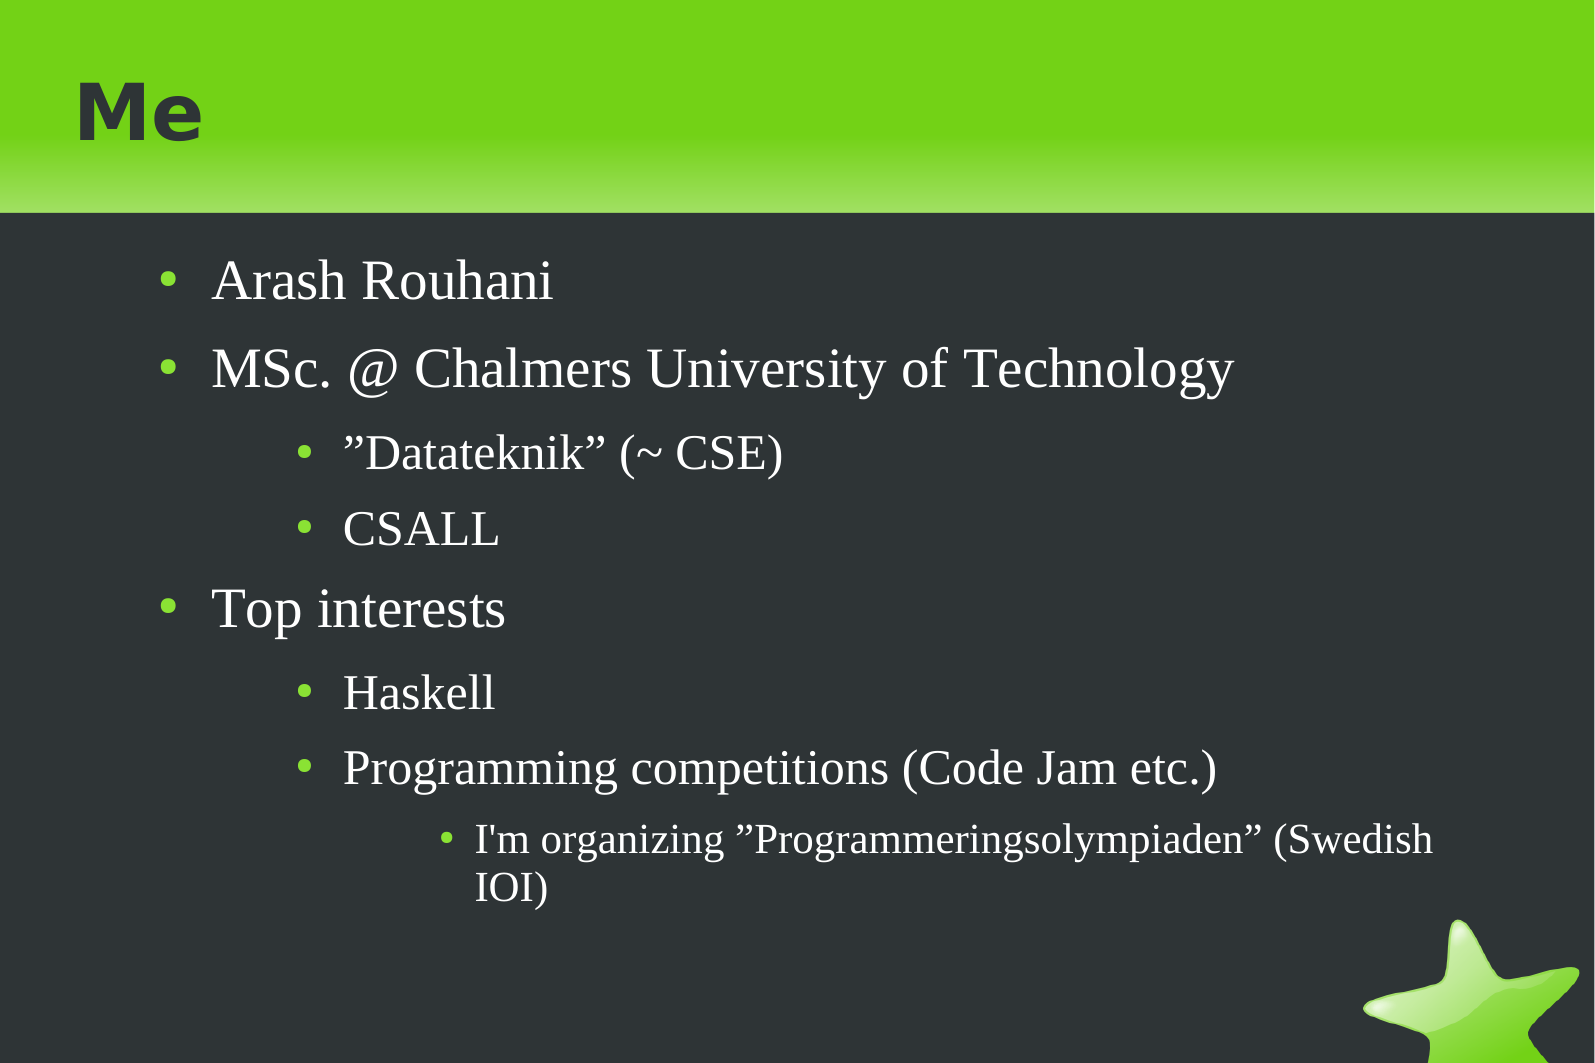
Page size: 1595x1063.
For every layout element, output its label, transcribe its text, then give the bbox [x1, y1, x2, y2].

list Arash Rouhani MSc. @ Chalmers University of Technology ”Datateknik” (~ CSE) CSALL Top interests Haskell Programming competitions (Code Jam etc.) I'm organizing ”Programmeringsolympiaden” (Swedish IOI) [79, 248, 1515, 1043]
title Me [74, 31, 1510, 197]
picture [0, 0, 1595, 1063]
